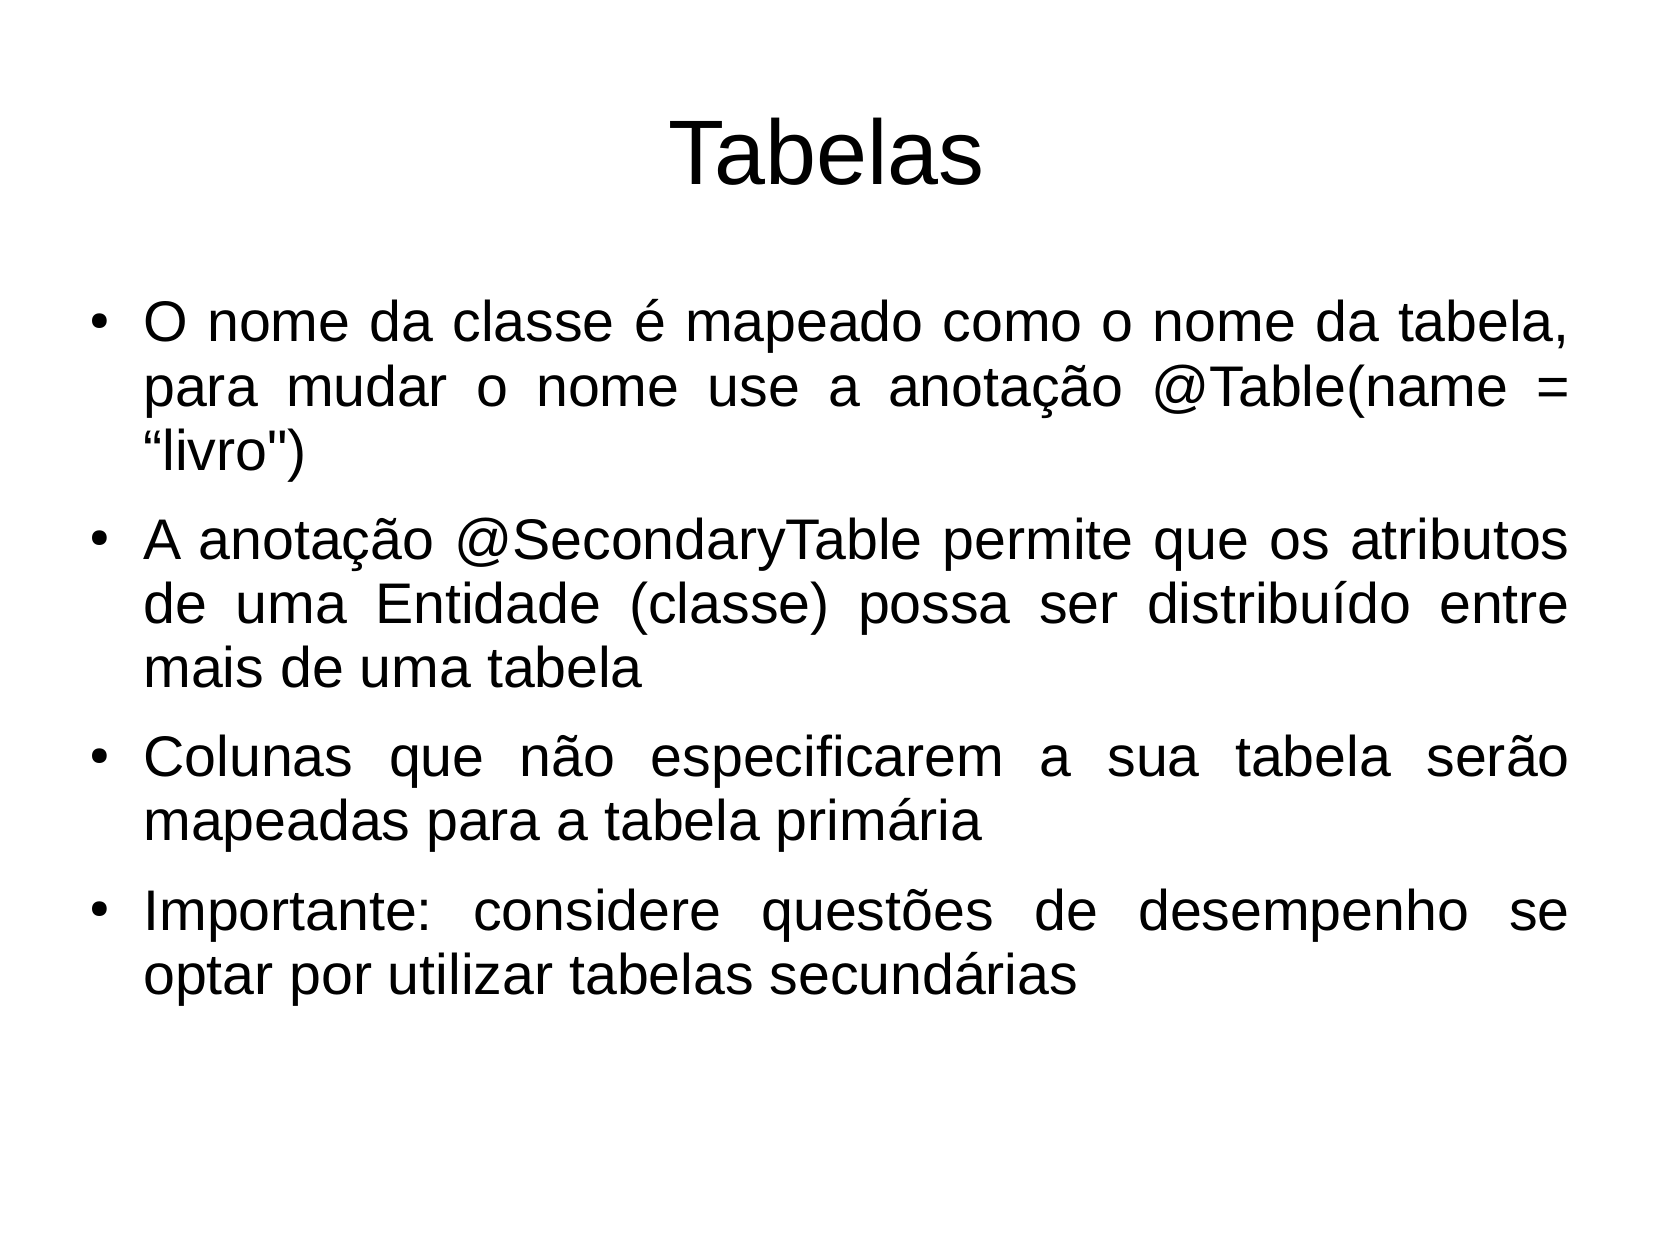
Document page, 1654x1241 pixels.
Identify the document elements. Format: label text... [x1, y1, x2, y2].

list O nome da classe é mapeado como o nome da tabela, para mudar o nome use a anotação @Table(name = “livro") A anotação @SecondaryTable permite que os atributos de uma Entidade (classe) possa ser distribuído entre mais de uma tabela Colunas que não especificarem a sua tabela serão mapeadas para a tabela primária Importante: considere questões de desempenho se optar por utilizar tabelas secundárias [82, 290, 1571, 1010]
title Tabelas [82, 49, 1571, 257]
